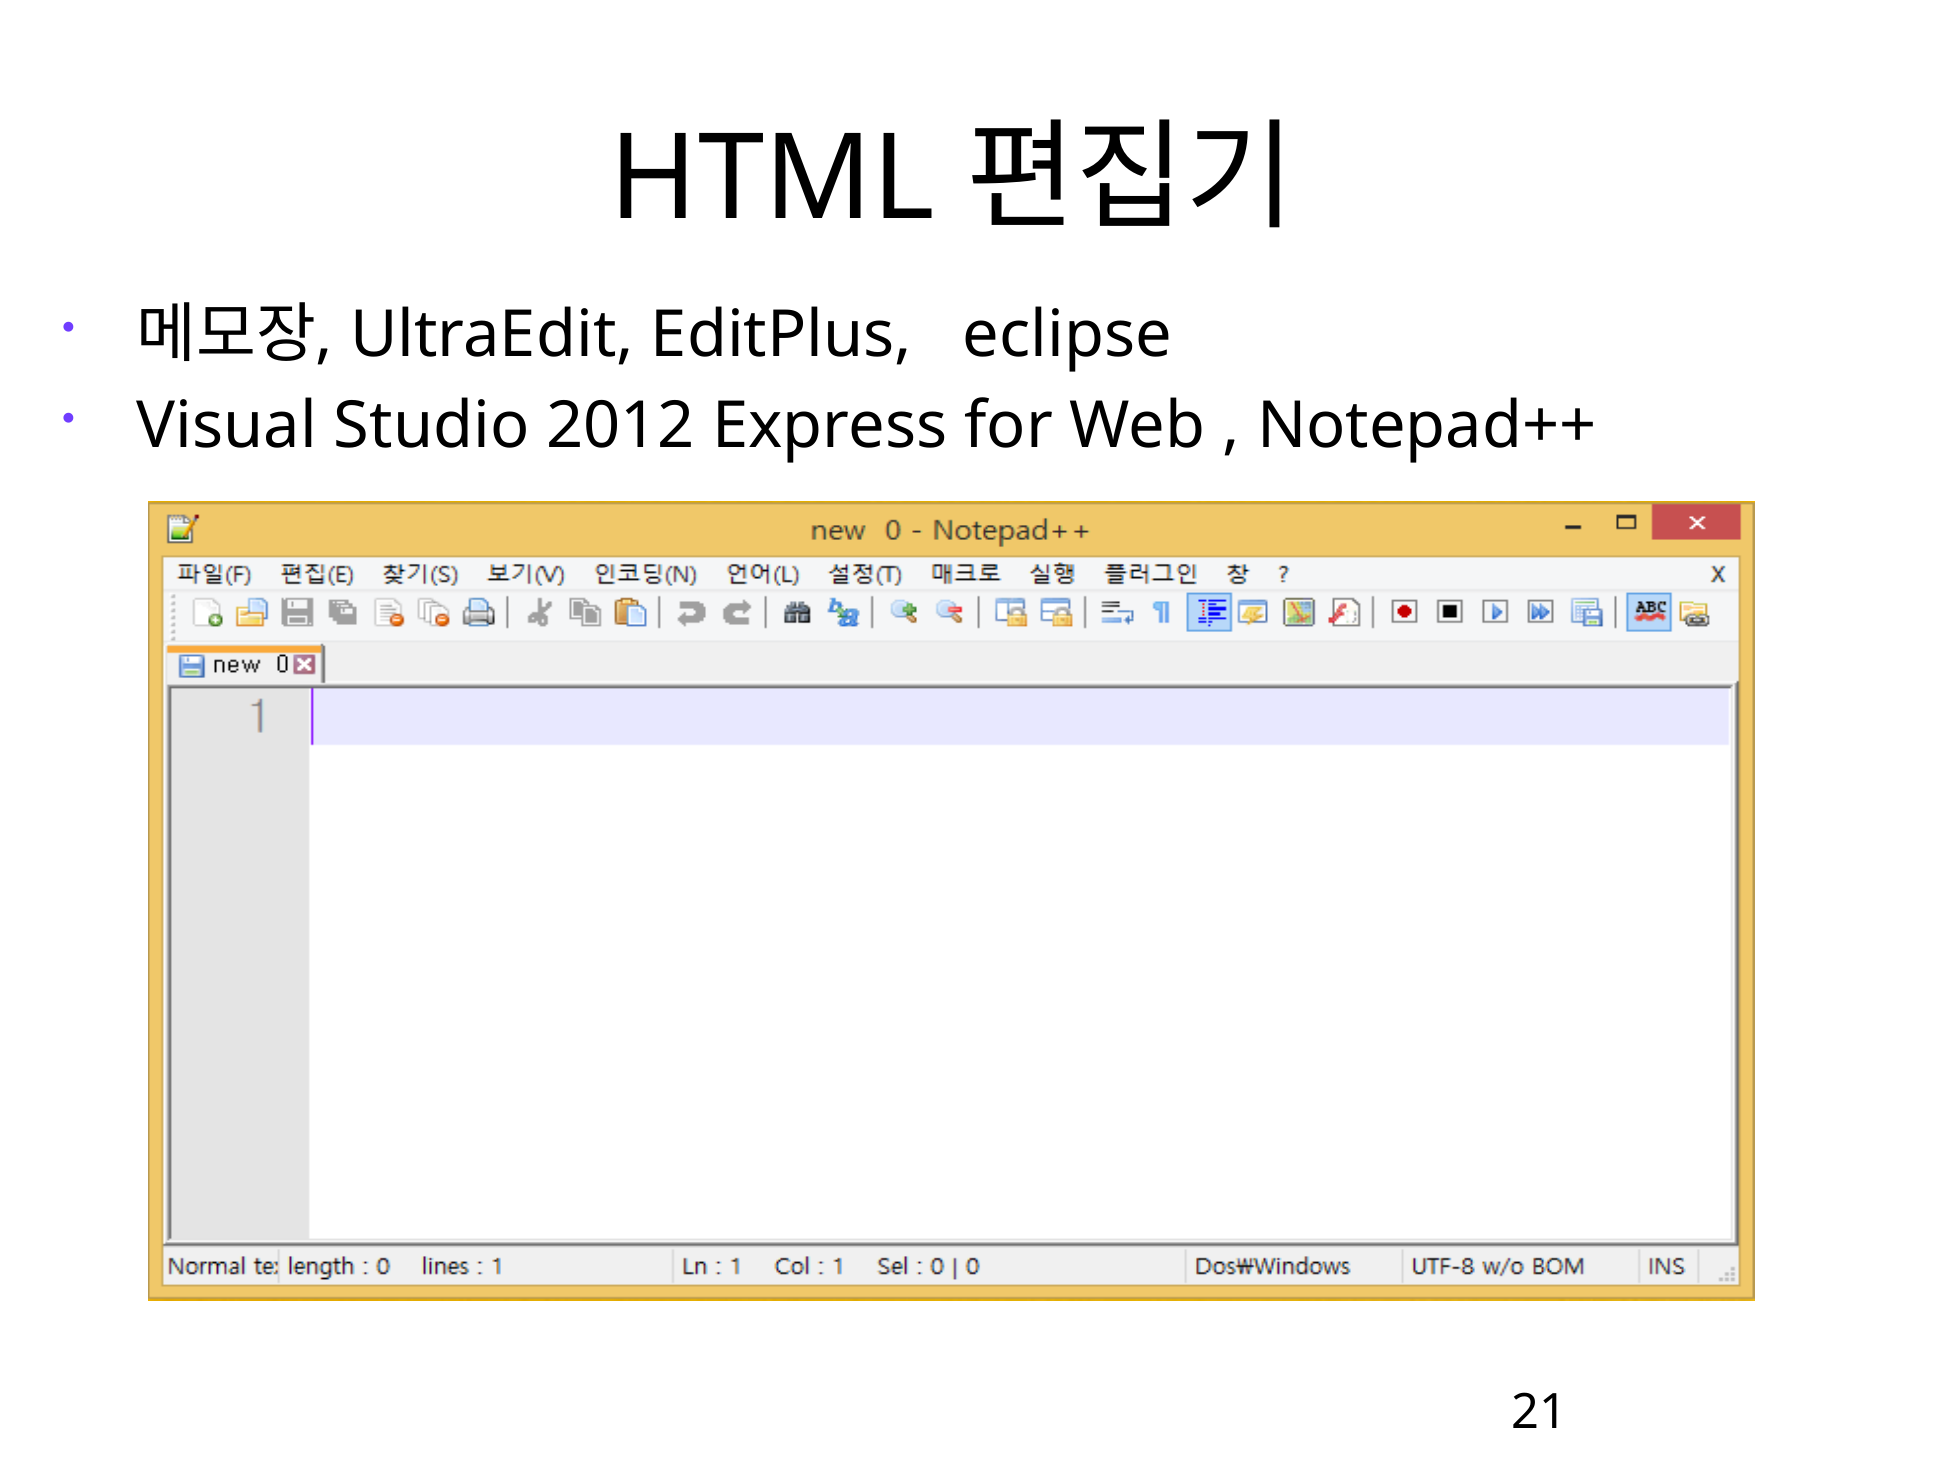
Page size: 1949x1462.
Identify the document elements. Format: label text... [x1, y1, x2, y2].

slide_number <숫자> [1496, 1372, 1899, 1462]
list 메모장, UltraEdit, EditPlus, eclipse Visual Studio 2012 Express for Web , Notepad++ [48, 284, 1897, 1343]
title HTML 편집기 [156, 92, 1749, 255]
picture [148, 501, 1755, 1301]
